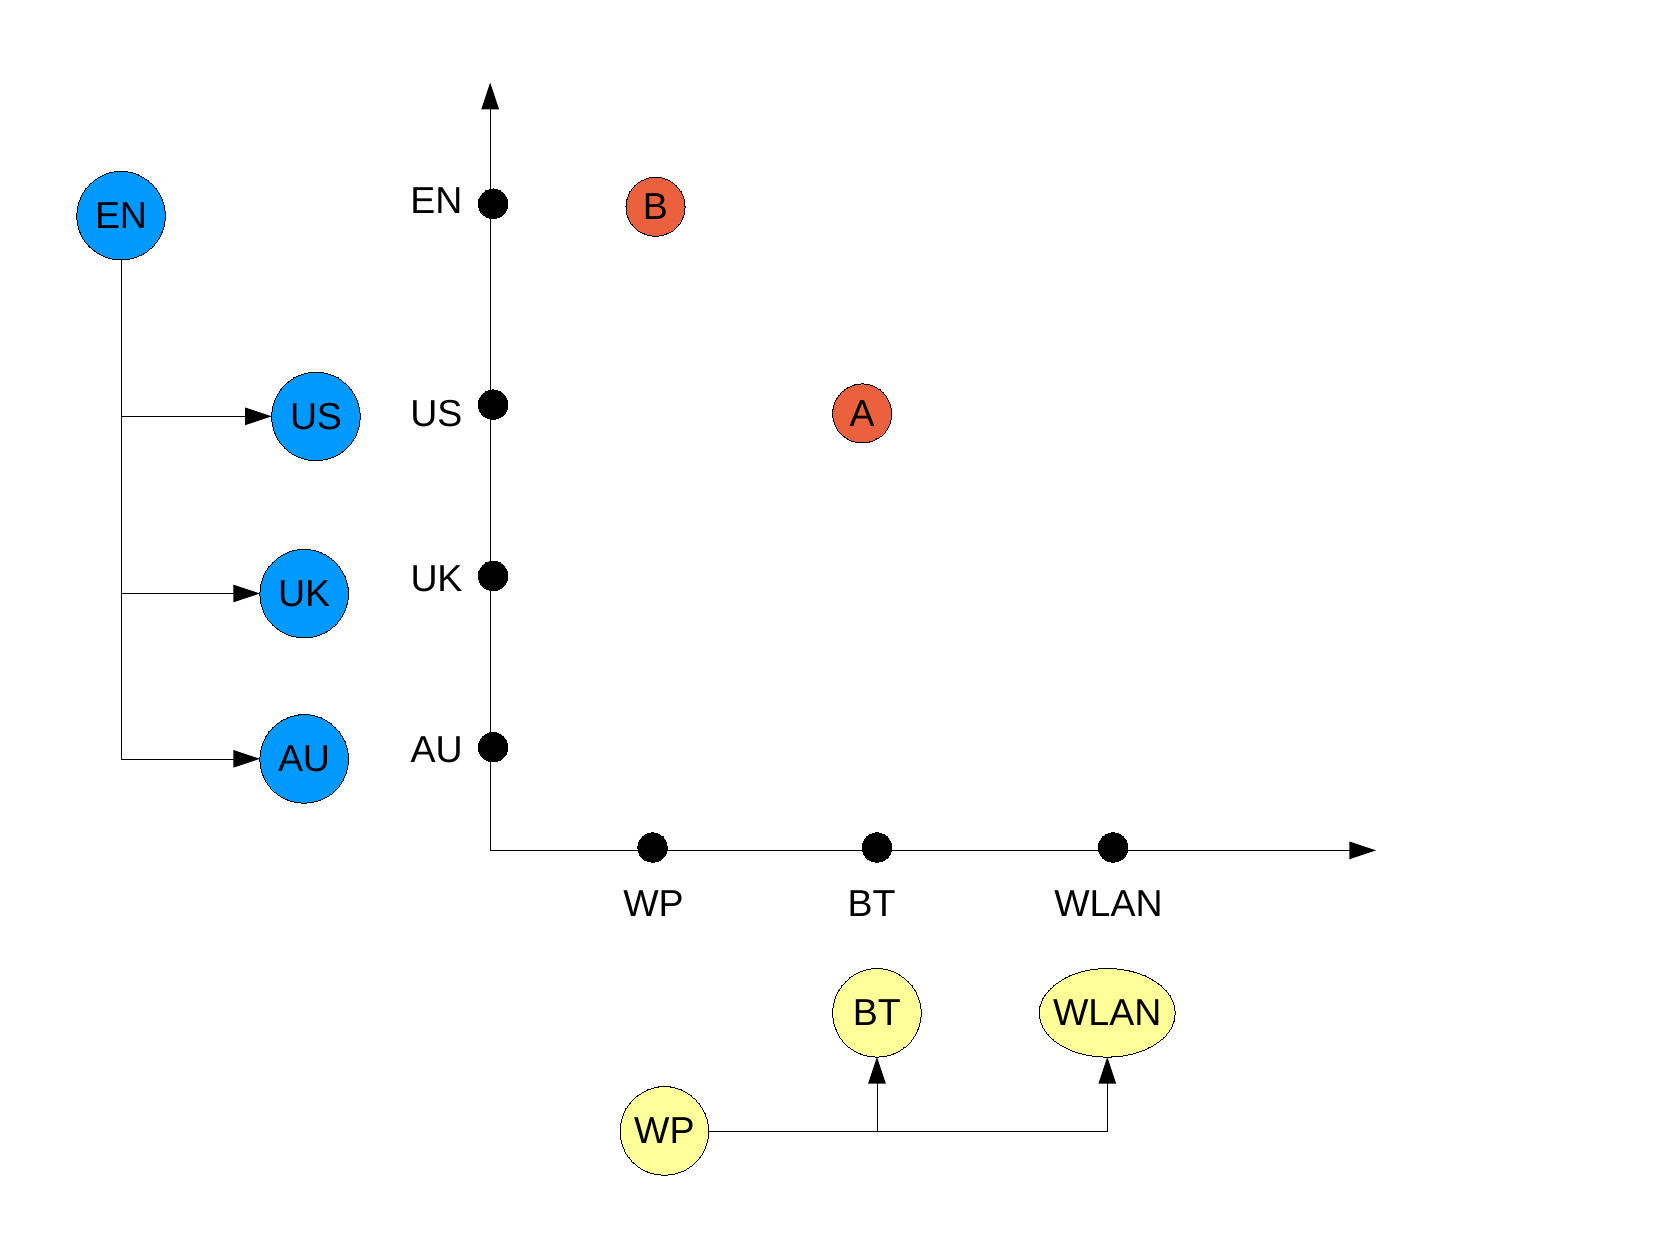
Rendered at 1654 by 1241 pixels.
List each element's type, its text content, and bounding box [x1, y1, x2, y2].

text_box WLAN [1039, 875, 1178, 933]
text_box [862, 832, 892, 863]
text_box AU [395, 721, 478, 779]
text_box EN [395, 172, 478, 230]
text_box EN [76, 171, 166, 260]
text_box US [395, 384, 478, 442]
text_box WLAN [1039, 968, 1176, 1058]
text_box [478, 561, 508, 591]
text_box UK [259, 549, 349, 638]
text_box US [271, 372, 361, 461]
text_box BT [832, 875, 911, 933]
text_box UK [395, 550, 478, 608]
text_box AU [259, 714, 349, 804]
text_box [478, 732, 508, 762]
text_box [478, 389, 508, 420]
text_box WP [608, 875, 699, 933]
text_box WP [620, 1086, 709, 1176]
text_box [637, 832, 668, 863]
text_box B [625, 177, 686, 237]
text_box BT [832, 968, 922, 1058]
text_box [478, 188, 508, 219]
text_box [1098, 832, 1128, 863]
text_box A [832, 383, 892, 443]
